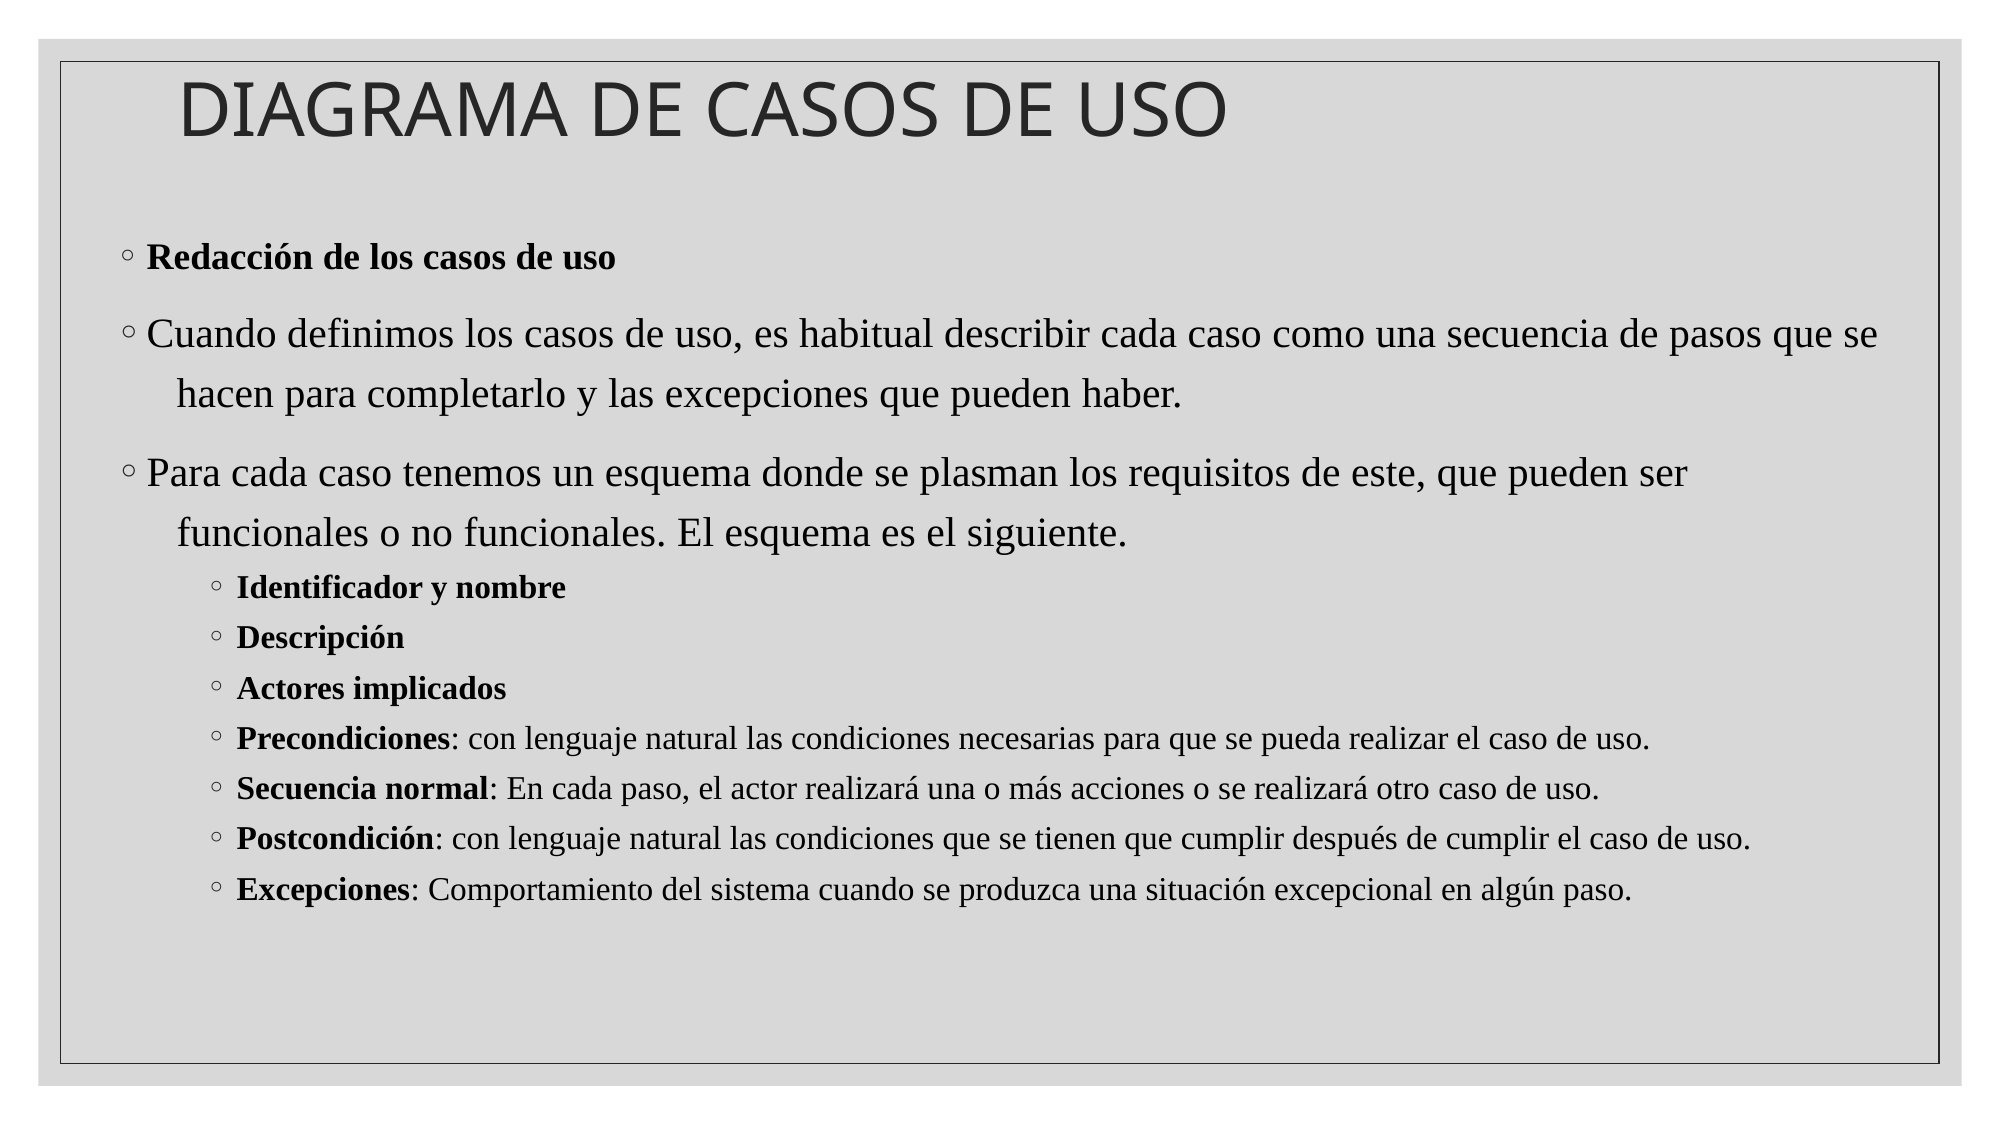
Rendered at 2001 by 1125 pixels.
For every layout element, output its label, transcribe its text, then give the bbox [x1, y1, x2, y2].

title DIAGRAMA DE CASOS DE USO [162, 61, 1813, 163]
list Redacción de los casos de uso Cuando definimos los casos de uso, es habitual describir cada caso como una secuencia de pasos que se hacen para completarlo y las excepciones que pueden haber. Para cada caso tenemos un esquema donde se plasman los requisitos de este, que pueden ser funcionales o no funcionales. El esquema es el siguiente. Identificador y nombre Descripción Actores implicados Precondiciones: con lenguaje natural las condiciones necesarias para que se pueda realizar el caso de uso. Secuencia normal: En cada paso, el actor realizará una o más acciones o se realizará otro caso de uso. Postcondición: con lenguaje natural las condiciones que se tienen que cumplir después de cumplir el caso de uso. Excepciones: Comportamiento del sistema cuando se produzca una situación excepcional en algún paso. [101, 215, 1899, 957]
